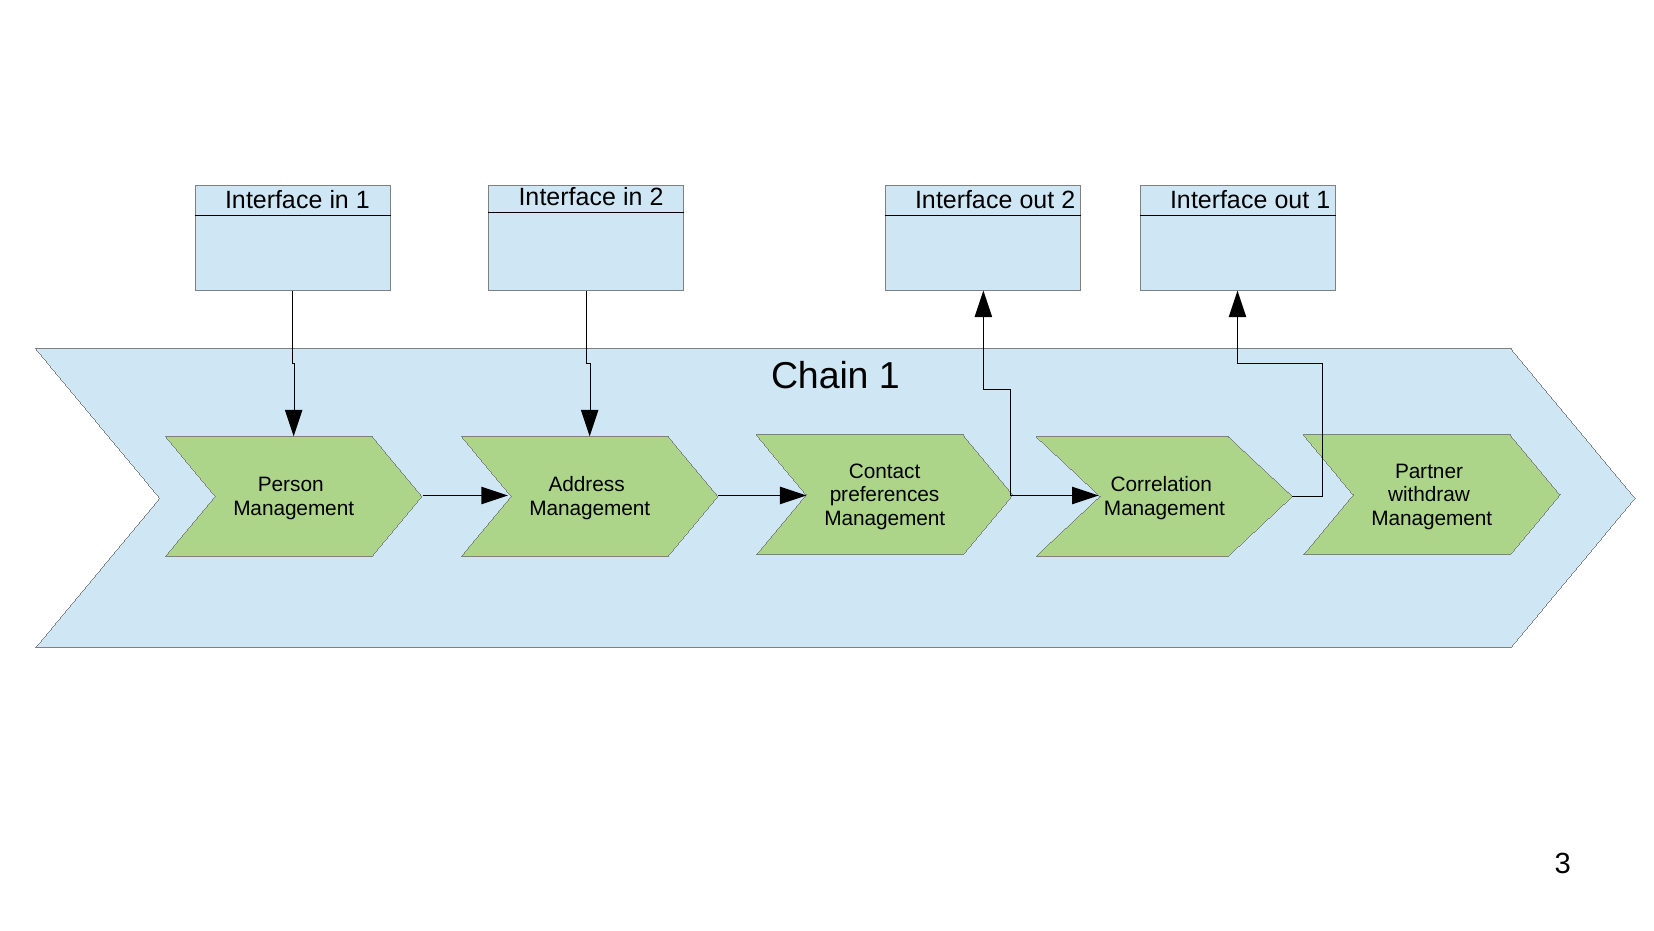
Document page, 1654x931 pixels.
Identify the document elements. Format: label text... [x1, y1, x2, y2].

text_box [670, 185, 684, 212]
text_box Contact preferences Management [756, 434, 1012, 555]
text_box [488, 185, 512, 212]
text_box [377, 185, 391, 215]
text_box Address Management [461, 436, 718, 557]
text_box [1140, 185, 1164, 215]
text_box Person Management [165, 436, 422, 557]
text_box [885, 216, 1081, 291]
text_box Chain 1 [35, 348, 1636, 648]
text_box [195, 216, 391, 291]
text_box [195, 185, 219, 215]
text_box [1140, 216, 1336, 291]
text_box [885, 185, 909, 215]
text_box Interface in 2 [512, 177, 670, 218]
text_box Chain 1 [587, 348, 1010, 495]
text_box [488, 213, 684, 291]
text_box Interface out 2 [909, 180, 1082, 220]
text_box Interface out 1 [1164, 180, 1337, 220]
text_box Chain 1 [984, 348, 1322, 496]
text_box Partner withdraw Management [1303, 434, 1561, 555]
text_box Interface in 1 [219, 180, 377, 220]
text_box Correlation Management [1036, 436, 1293, 557]
